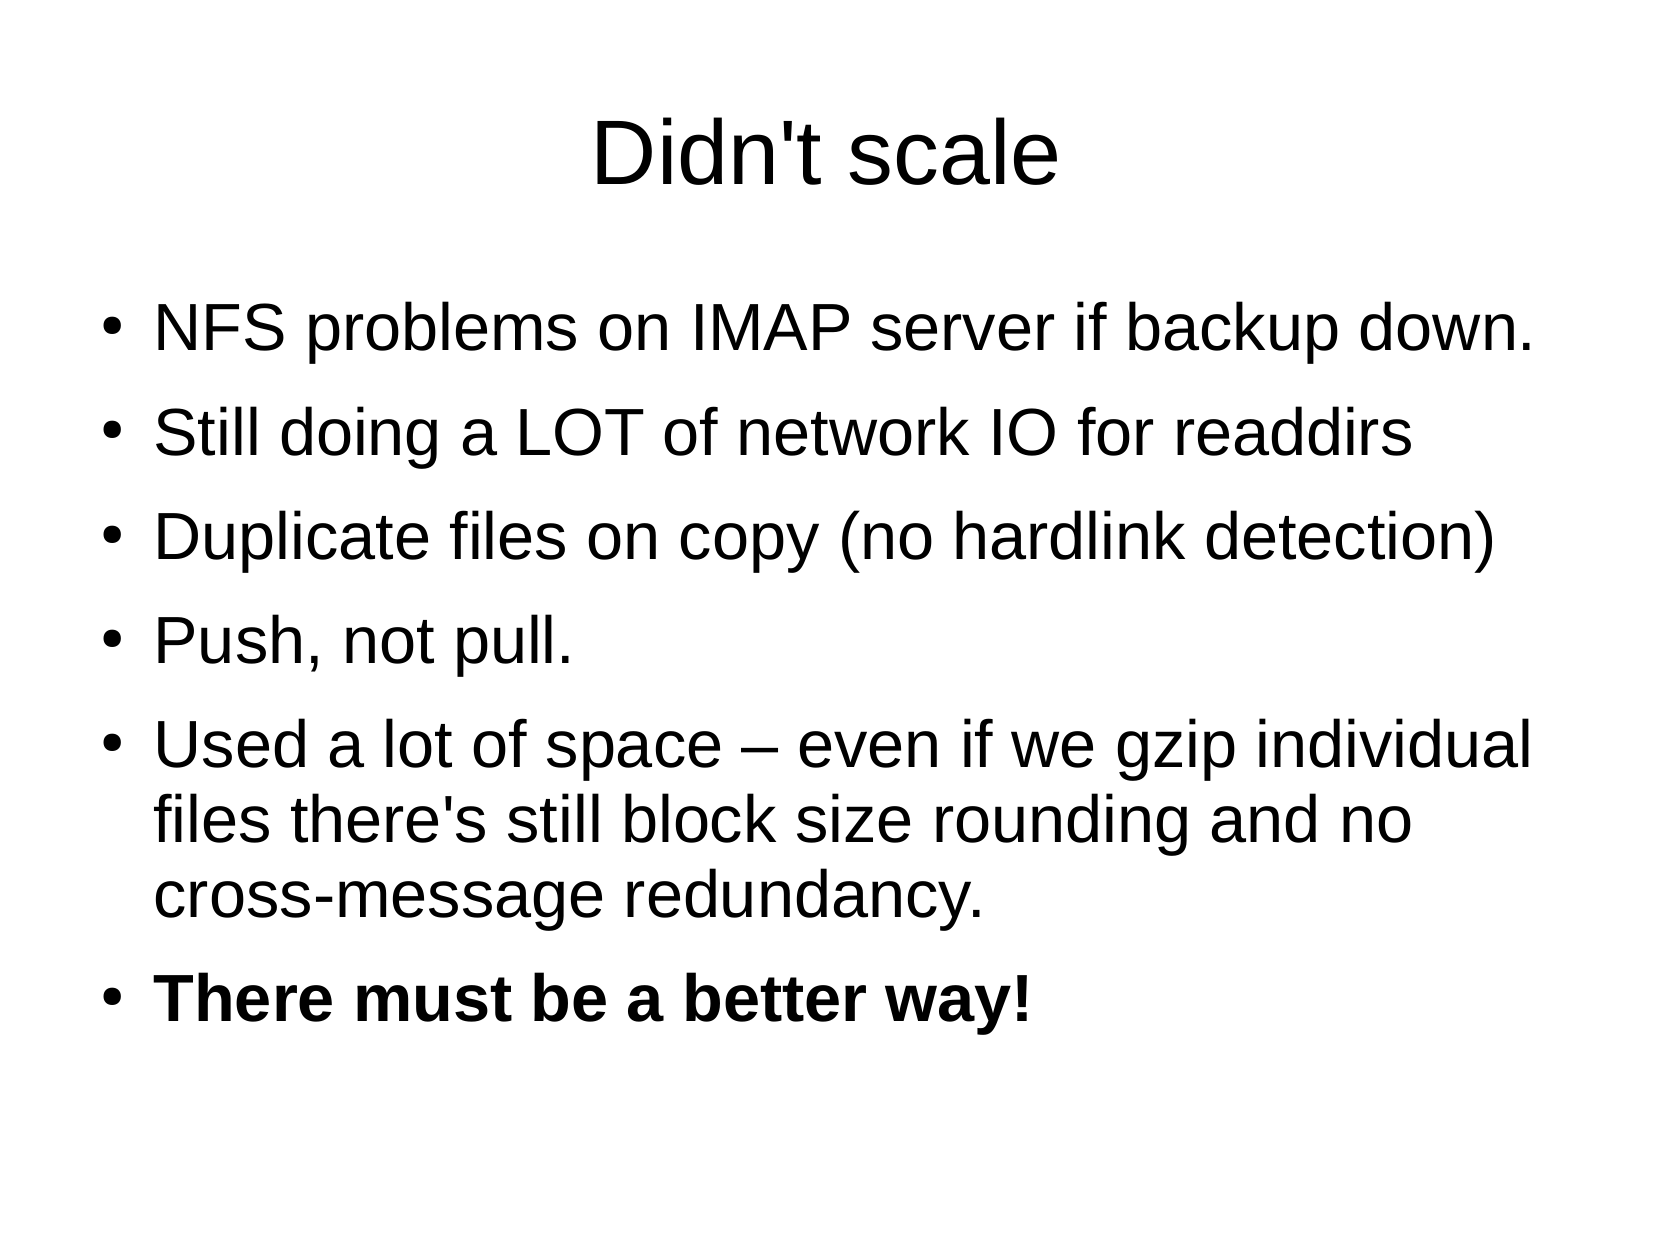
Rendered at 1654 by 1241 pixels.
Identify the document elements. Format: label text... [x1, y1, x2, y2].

title Didn't scale [82, 49, 1571, 257]
list NFS problems on IMAP server if backup down. Still doing a LOT of network IO for readdirs Duplicate files on copy (no hardlink detection) Push, not pull. Used a lot of space – even if we gzip individual files there's still block size rounding and no cross-message redundancy. There must be a better way! [82, 290, 1571, 1109]
